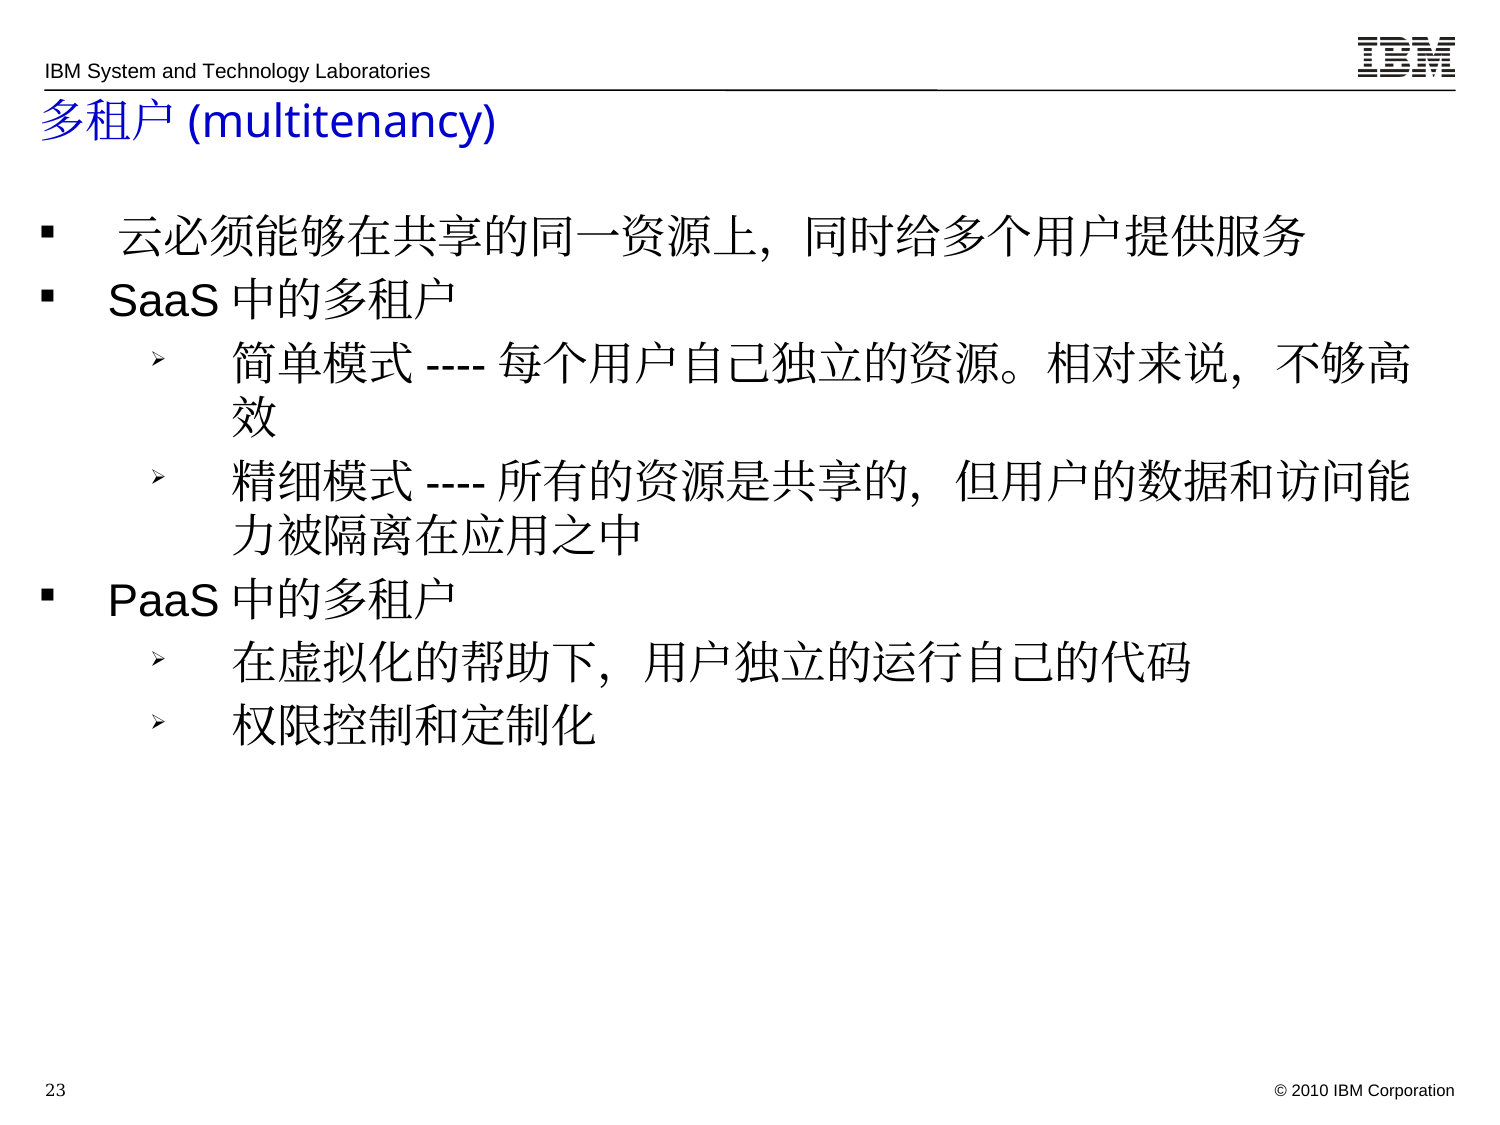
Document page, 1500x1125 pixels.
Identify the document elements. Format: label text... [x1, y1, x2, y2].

title 多租户(multitenancy) [24, 90, 1446, 193]
text_box <number> [29, 1072, 85, 1108]
picture [1358, 37, 1455, 77]
list 云必须能够在共享的同一资源上，同时给多个用户提供服务 SaaS中的多租户 简单模式----每个用户自己独立的资源。相对来说，不够高效 精细模式----所有的资源是共享的，但用户的数据和访问能力被隔离在应用之中 PaaS中的多租户 在虚拟化的帮助下，用户独立的运行自己的代码 权限控制和定制化 [24, 199, 1446, 931]
